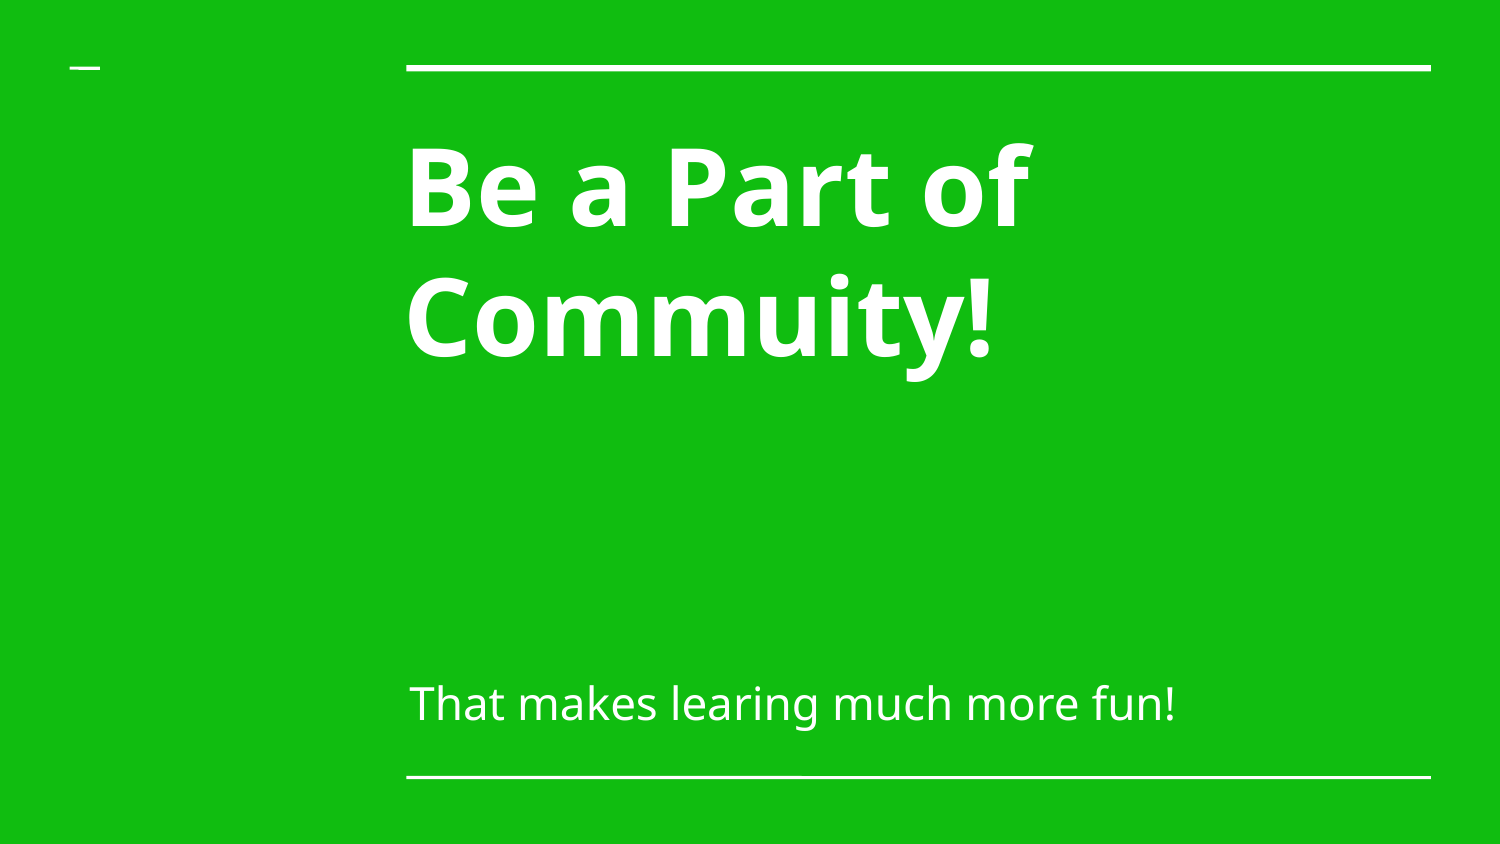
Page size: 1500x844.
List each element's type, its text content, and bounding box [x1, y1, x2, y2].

title Be a Part of Commuity! [389, 103, 1428, 414]
text_box That makes learing much more fun! [394, 627, 1433, 777]
